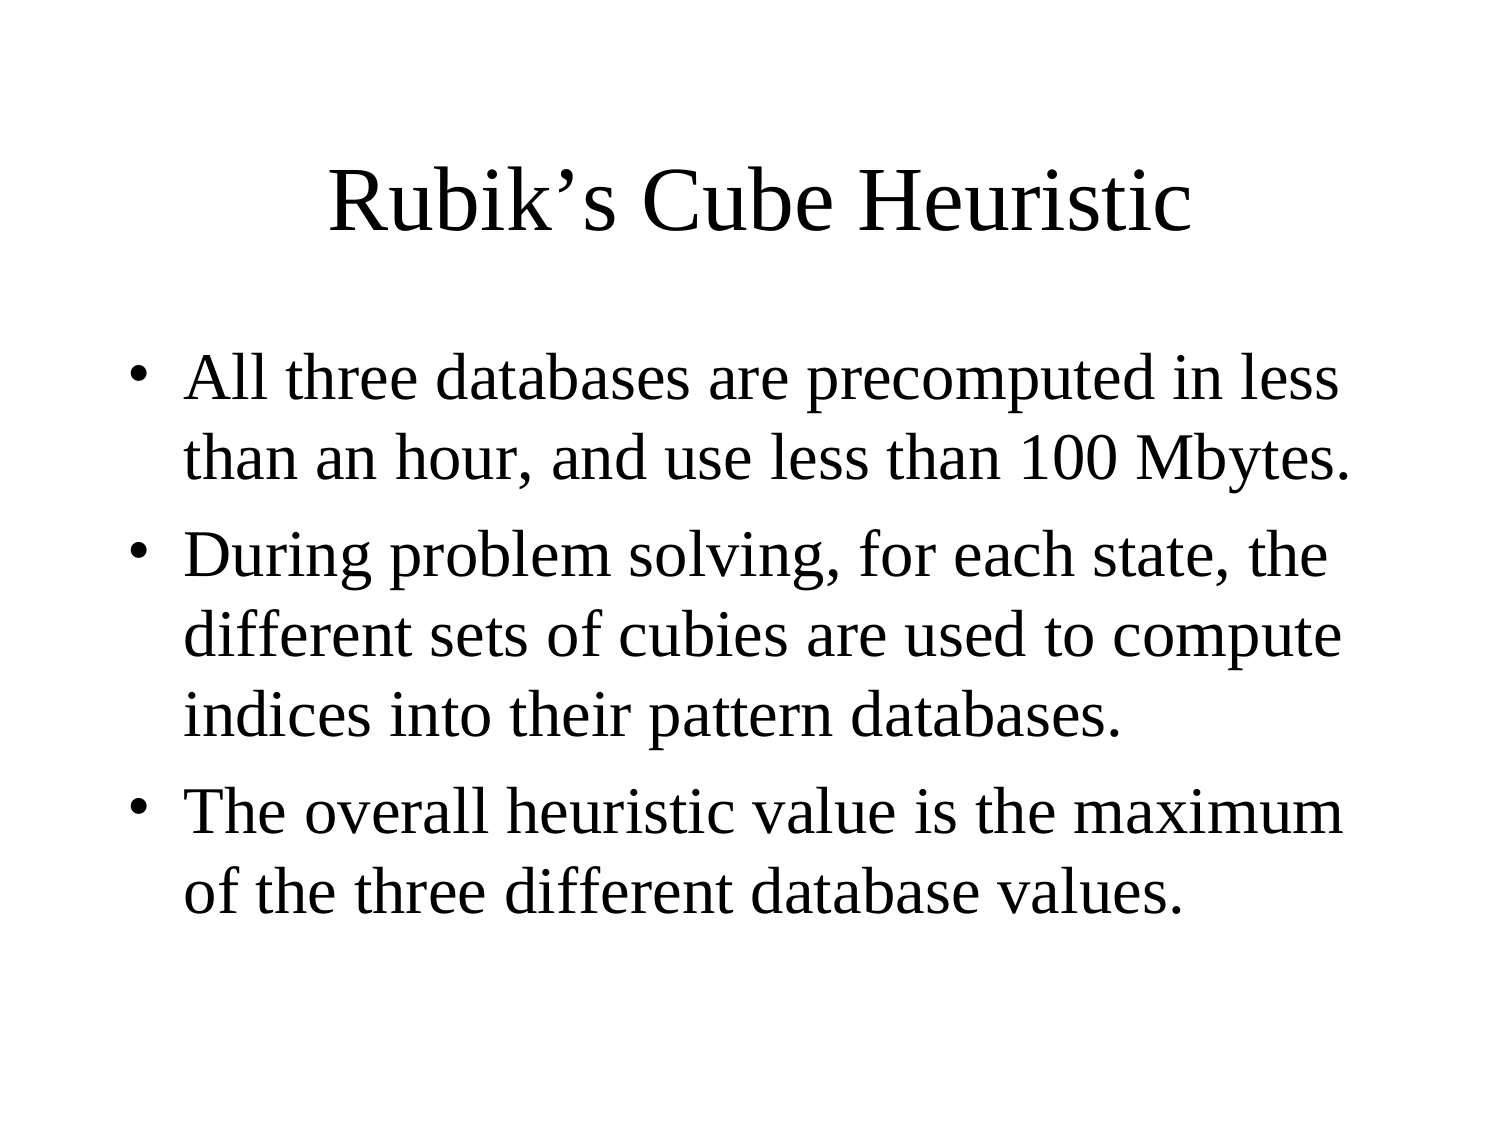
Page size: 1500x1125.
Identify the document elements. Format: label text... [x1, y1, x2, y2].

list All three databases are precomputed in less than an hour, and use less than 100 Mbytes. During problem solving, for each state, the different sets of cubies are used to compute indices into their pattern databases. The overall heuristic value is the maximum of the three different database values. [112, 324, 1388, 1000]
title Rubik’s Cube Heuristic [112, 99, 1388, 288]
